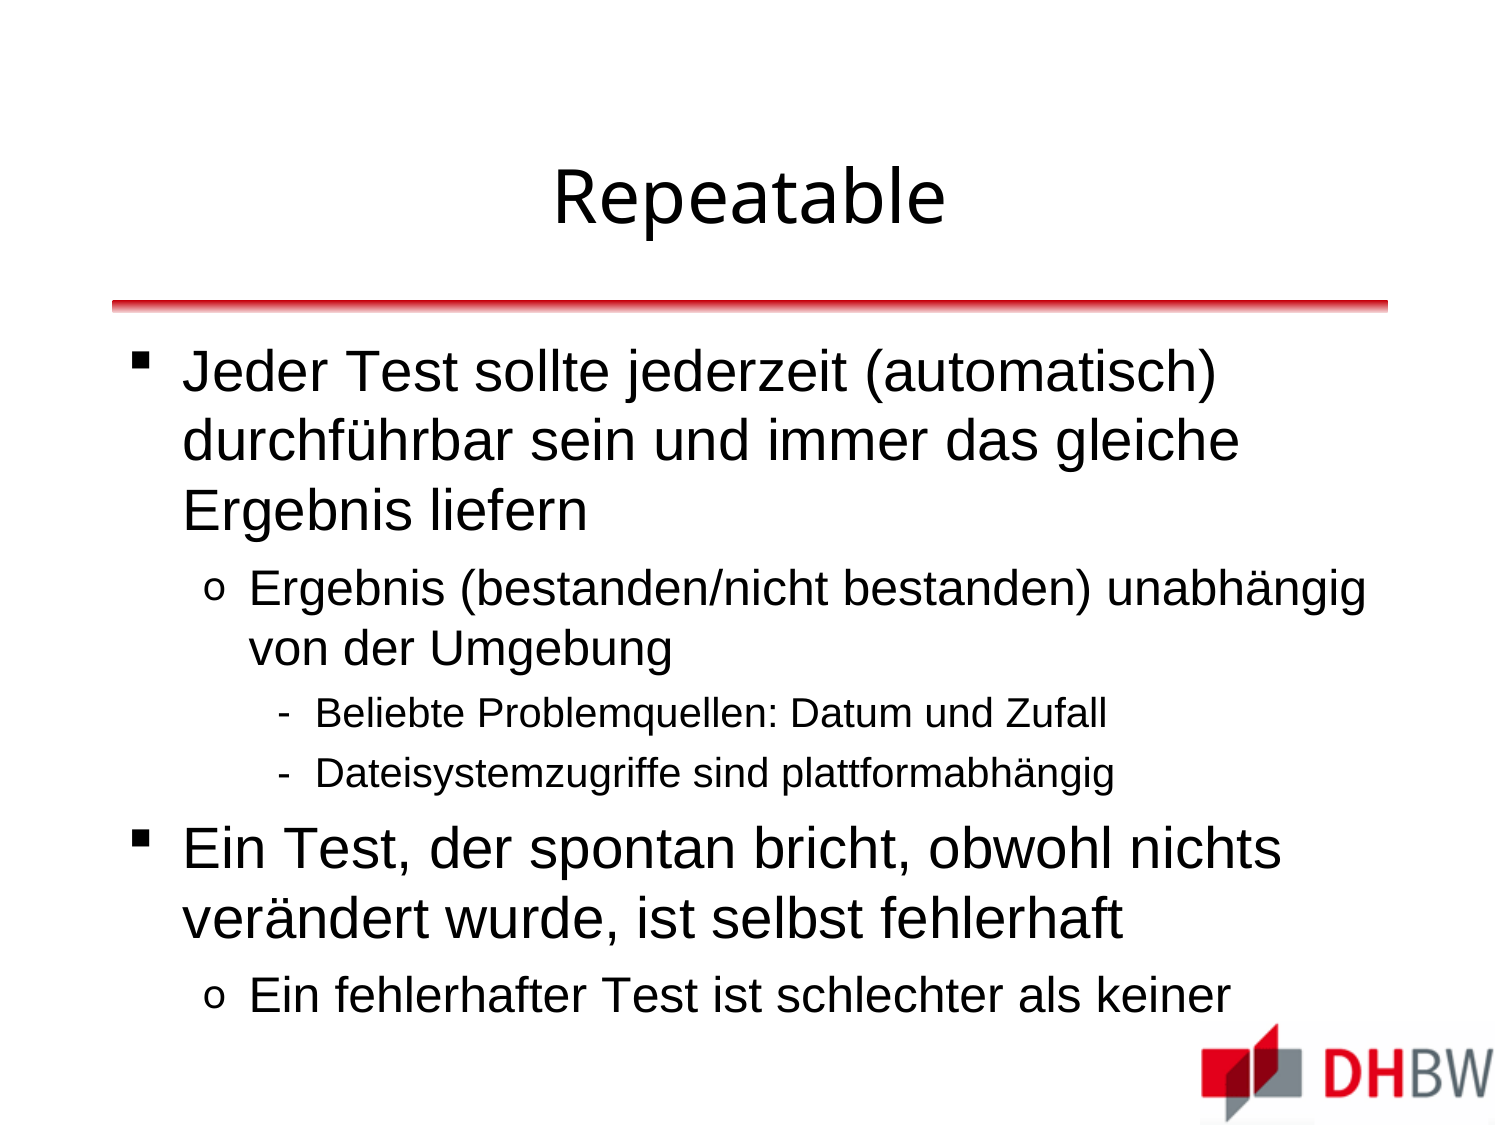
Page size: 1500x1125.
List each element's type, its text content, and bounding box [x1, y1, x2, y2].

title Repeatable [112, 99, 1388, 288]
list Jeder Test sollte jederzeit (automatisch) durchführbar sein und immer das gleiche Ergebnis liefern Ergebnis (bestanden/nicht bestanden) unabhängig von der Umgebung Beliebte Problemquellen: Datum und Zufall Dateisystemzugriffe sind plattformabhängig Ein Test, der spontan bricht, obwohl nichts verändert wurde, ist selbst fehlerhaft Ein fehlerhafter Test ist schlechter als keiner [112, 324, 1388, 1051]
picture [1200, 1021, 1495, 1125]
